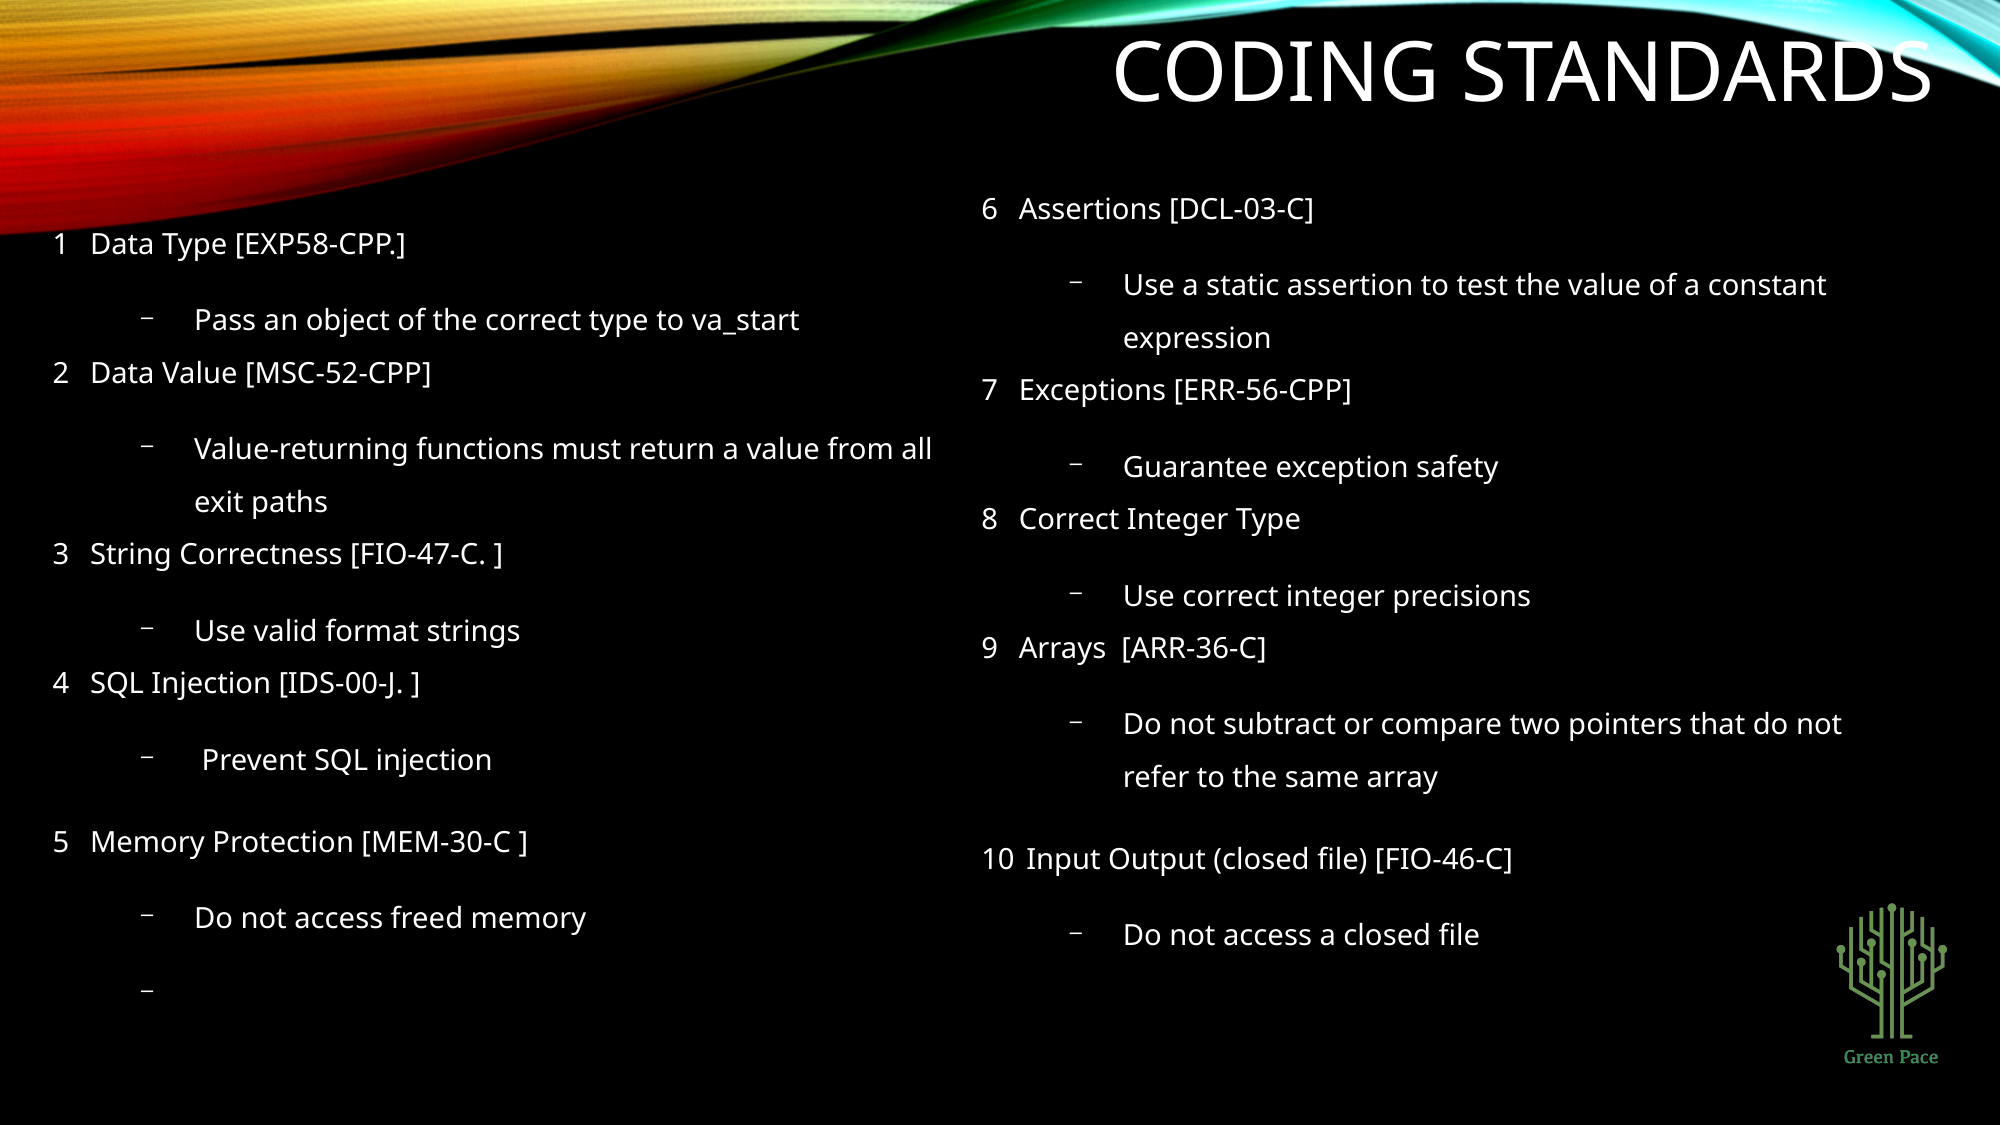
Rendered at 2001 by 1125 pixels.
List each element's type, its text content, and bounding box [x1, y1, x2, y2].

picture [1925, 0, 2000, 237]
list Data Type [EXP58-CPP.] Pass an object of the correct type to va_start Data Value [MSC-52-CPP] Value-returning functions must return a value from all exit paths functions must return a value from all exit paths String Correctness [FIO-47-C. ] Use valid format strings SQL Injection [IDS-00-J. ] Prevent SQL injection Memory Protection [MEM-30-C ] Do not access freed memory Assertions [DCL-03-C] Use a static assertion to test the value of a constant expression Exceptions [ERR-56-CPP] Guarantee exception safety Correct Integer Type Use correct integer precisions Arrays [ARR-36-C] Do not subtract or compare two pointers that do not refer to the same array Input Output (closed file) [FIO-46-C] Do not access a closed file [37, 112, 1925, 1088]
picture [1818, 892, 1964, 1081]
title CODING STANDARDS [825, 0, 1951, 150]
picture [0, 0, 825, 237]
